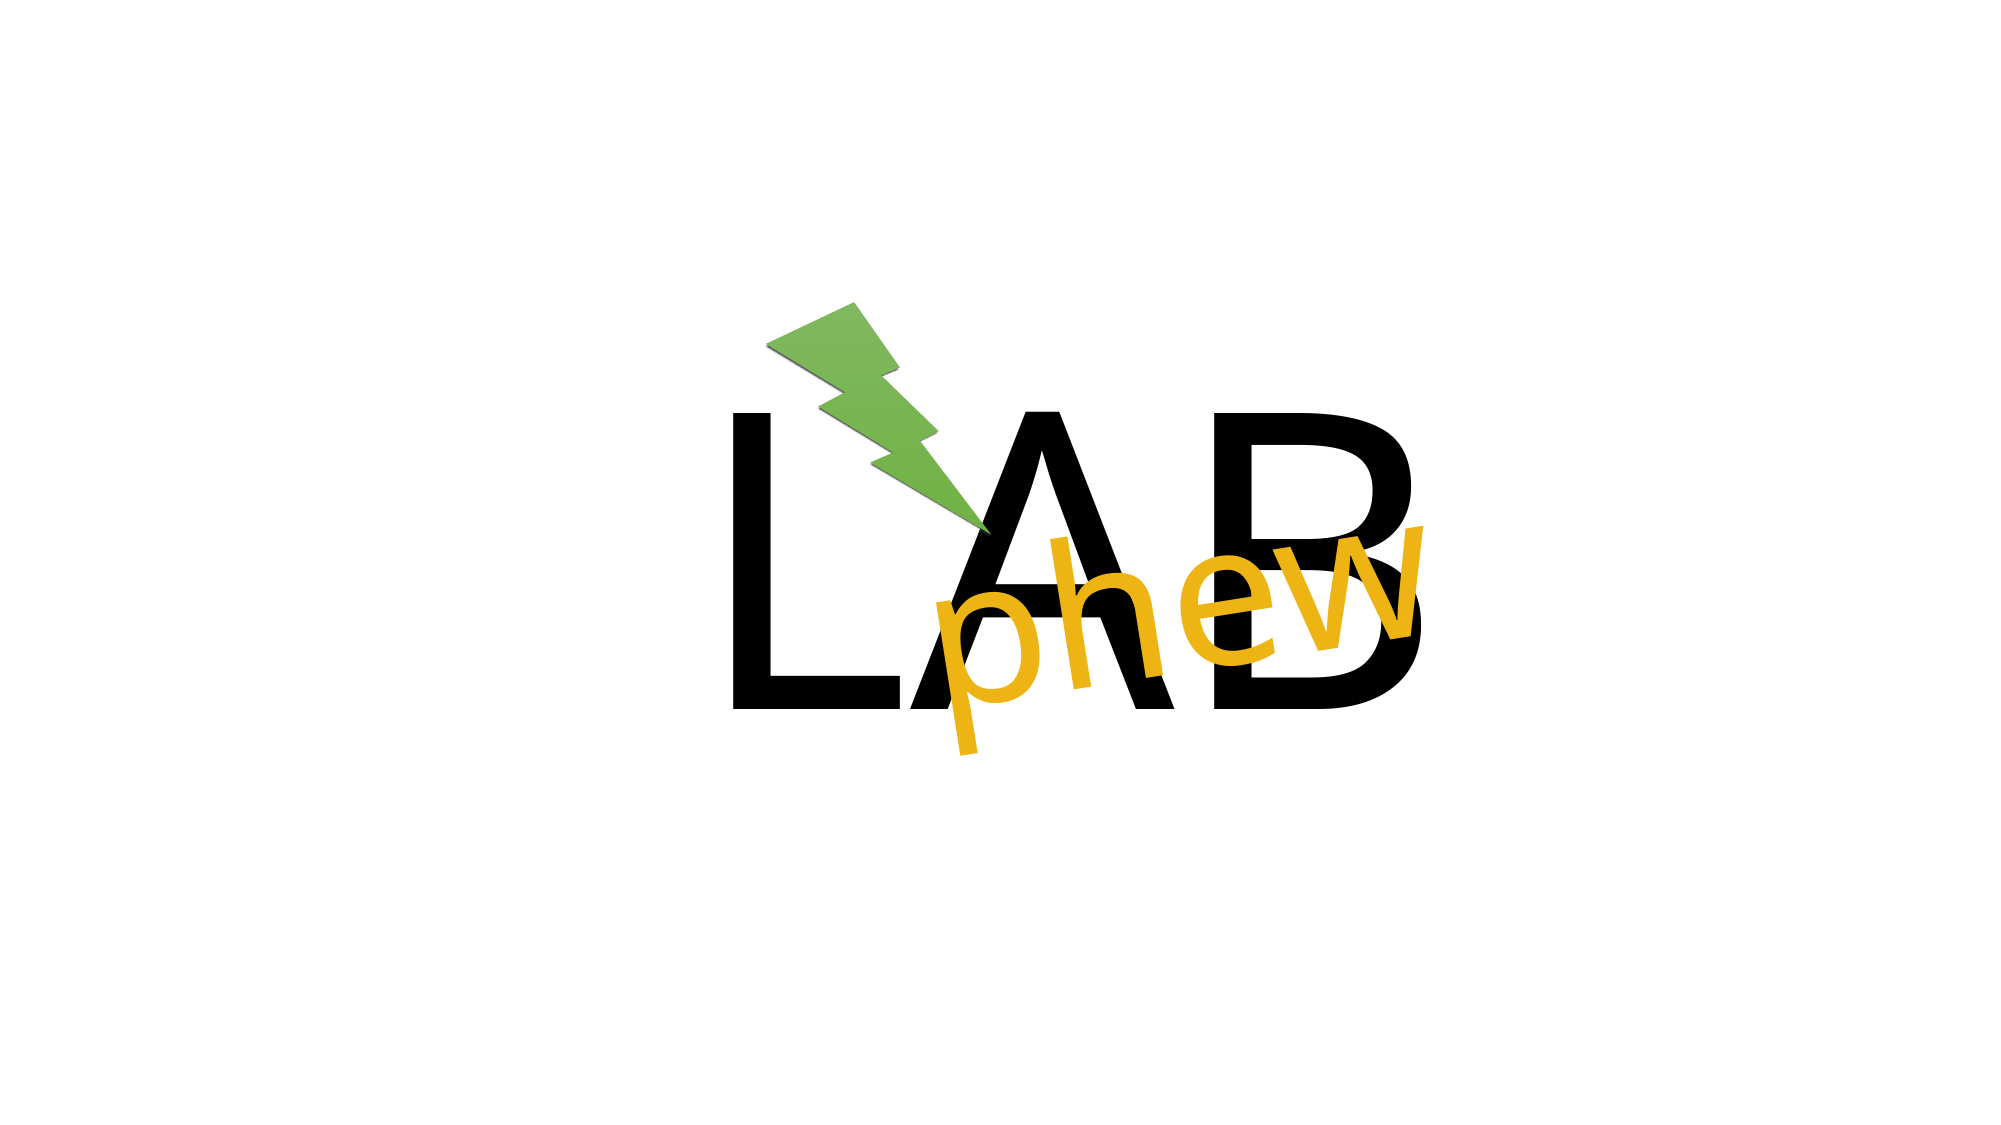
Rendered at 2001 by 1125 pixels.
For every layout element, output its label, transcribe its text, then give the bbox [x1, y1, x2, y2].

text_box phew [888, 418, 1501, 764]
text_box LAB [678, 287, 1336, 805]
text_box [765, 302, 992, 535]
